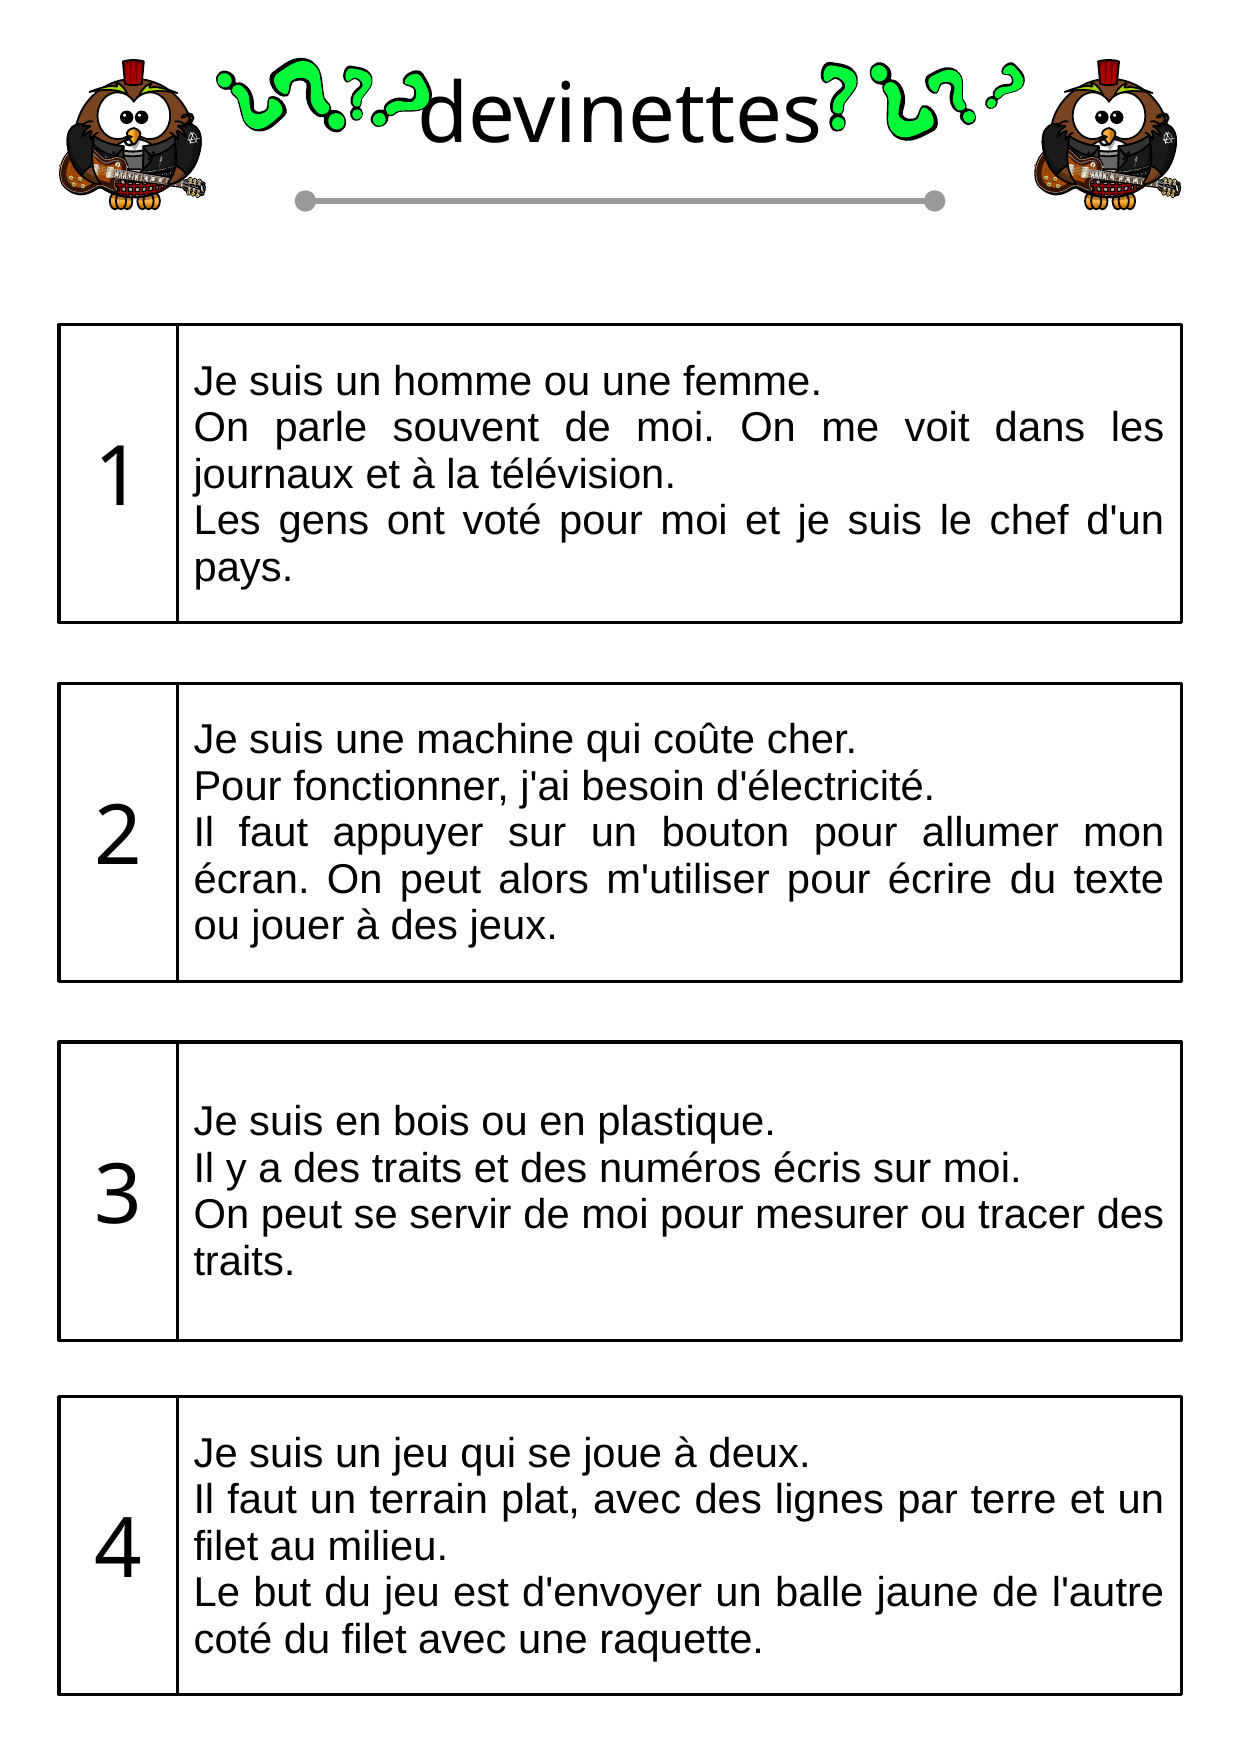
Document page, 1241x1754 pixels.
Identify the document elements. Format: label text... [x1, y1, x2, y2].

picture [820, 51, 944, 152]
text_box Je suis en bois ou en plastique. Il y a des traits et des numéros écris sur moi. On peut se servir de moi pour mesurer ou tracer des traits. [179, 1041, 1182, 1341]
text_box 4 [59, 1396, 178, 1695]
picture [920, 59, 1031, 134]
text_box devinettes [206, 46, 1182, 159]
picture [1034, 59, 1182, 211]
text_box Je suis un jeu qui se joue à deux. Il faut un terrain plat, avec des lignes par terre et un filet au milieu. Le but du jeu est d'envoyer un balle jaune de l'autre coté du filet avec une raquette. [179, 1396, 1182, 1695]
text_box 1 [59, 324, 178, 623]
text_box Je suis un homme ou une femme. On parle souvent de moi. On me voit dans les journaux et à la télévision. Les gens ont voté pour moi et je suis le chef d'un pays. [179, 324, 1182, 623]
picture [59, 46, 441, 211]
text_box devinettes [59, 46, 297, 93]
text_box Je suis une machine qui coûte cher. Pour fonctionner, j'ai besoin d'électricité. Il faut appuyer sur un bouton pour allumer mon écran. On peut alors m'utiliser pour écrire du texte ou jouer à des jeux. [179, 683, 1182, 982]
text_box 3 [59, 1041, 178, 1341]
text_box 2 [59, 683, 178, 982]
